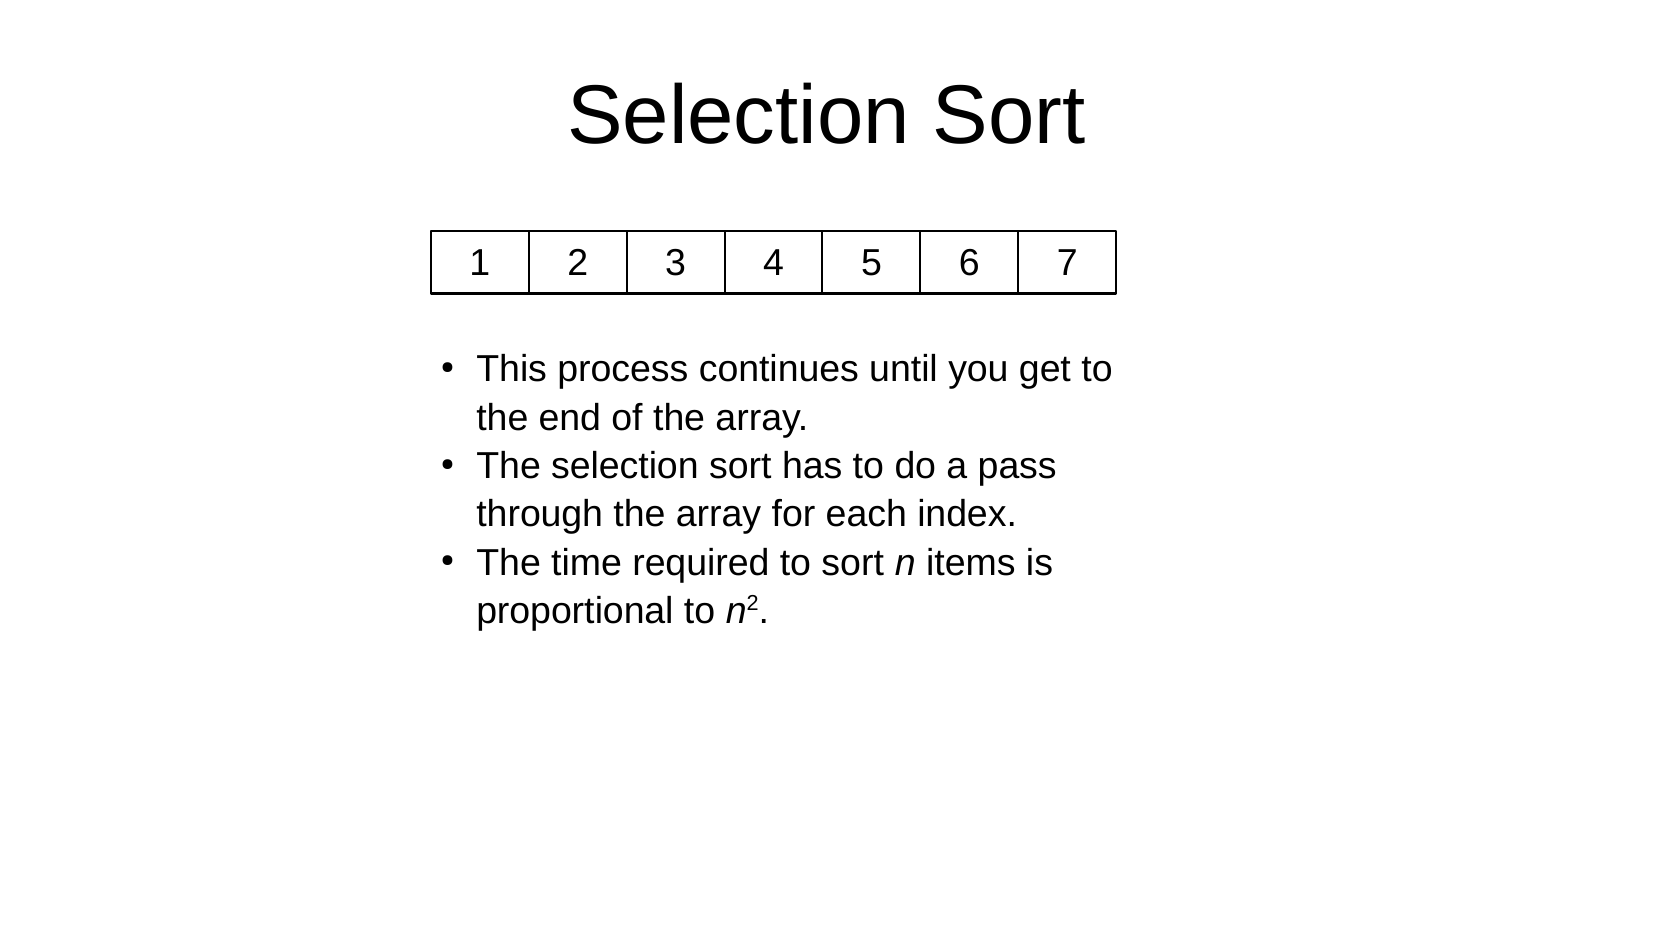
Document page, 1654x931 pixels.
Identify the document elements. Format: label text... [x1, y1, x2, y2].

title Selection Sort [82, 37, 1571, 193]
text_box 5 [822, 231, 920, 294]
text_box 2 [528, 231, 626, 294]
text_box 6 [920, 231, 1018, 294]
text_box 3 [626, 231, 724, 294]
text_box 7 [1018, 231, 1117, 294]
text_box 1 [430, 231, 528, 294]
text_box This process continues until you get to the end of the array. The selection sort has to do a pass through the array for each index. The time required to sort n items is proportional to n2. [426, 334, 1166, 639]
text_box 4 [724, 231, 822, 294]
